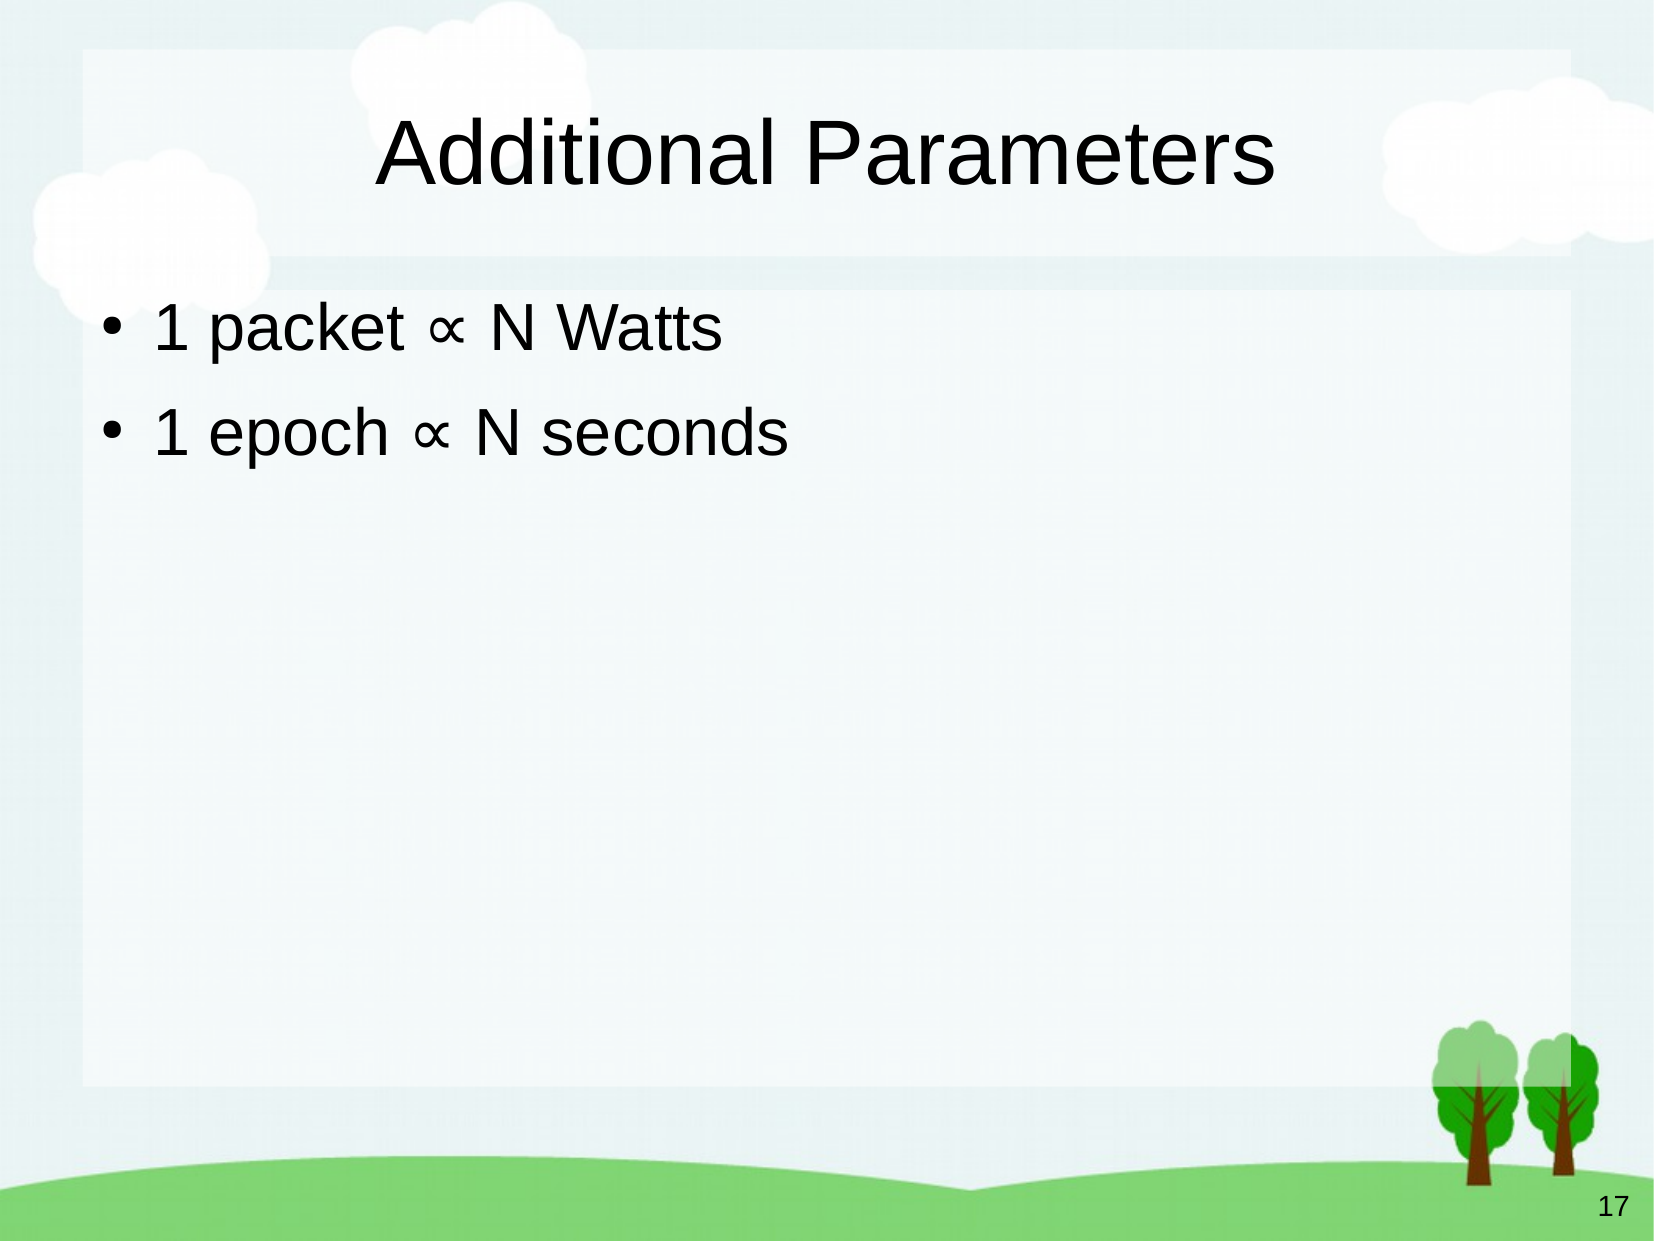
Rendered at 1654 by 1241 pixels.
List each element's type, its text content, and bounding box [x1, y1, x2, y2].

picture [0, 0, 1654, 1241]
list 1 packet ∝ N Watts 1 epoch ∝ N seconds [82, 290, 1571, 1087]
title Additional Parameters [82, 49, 1571, 257]
